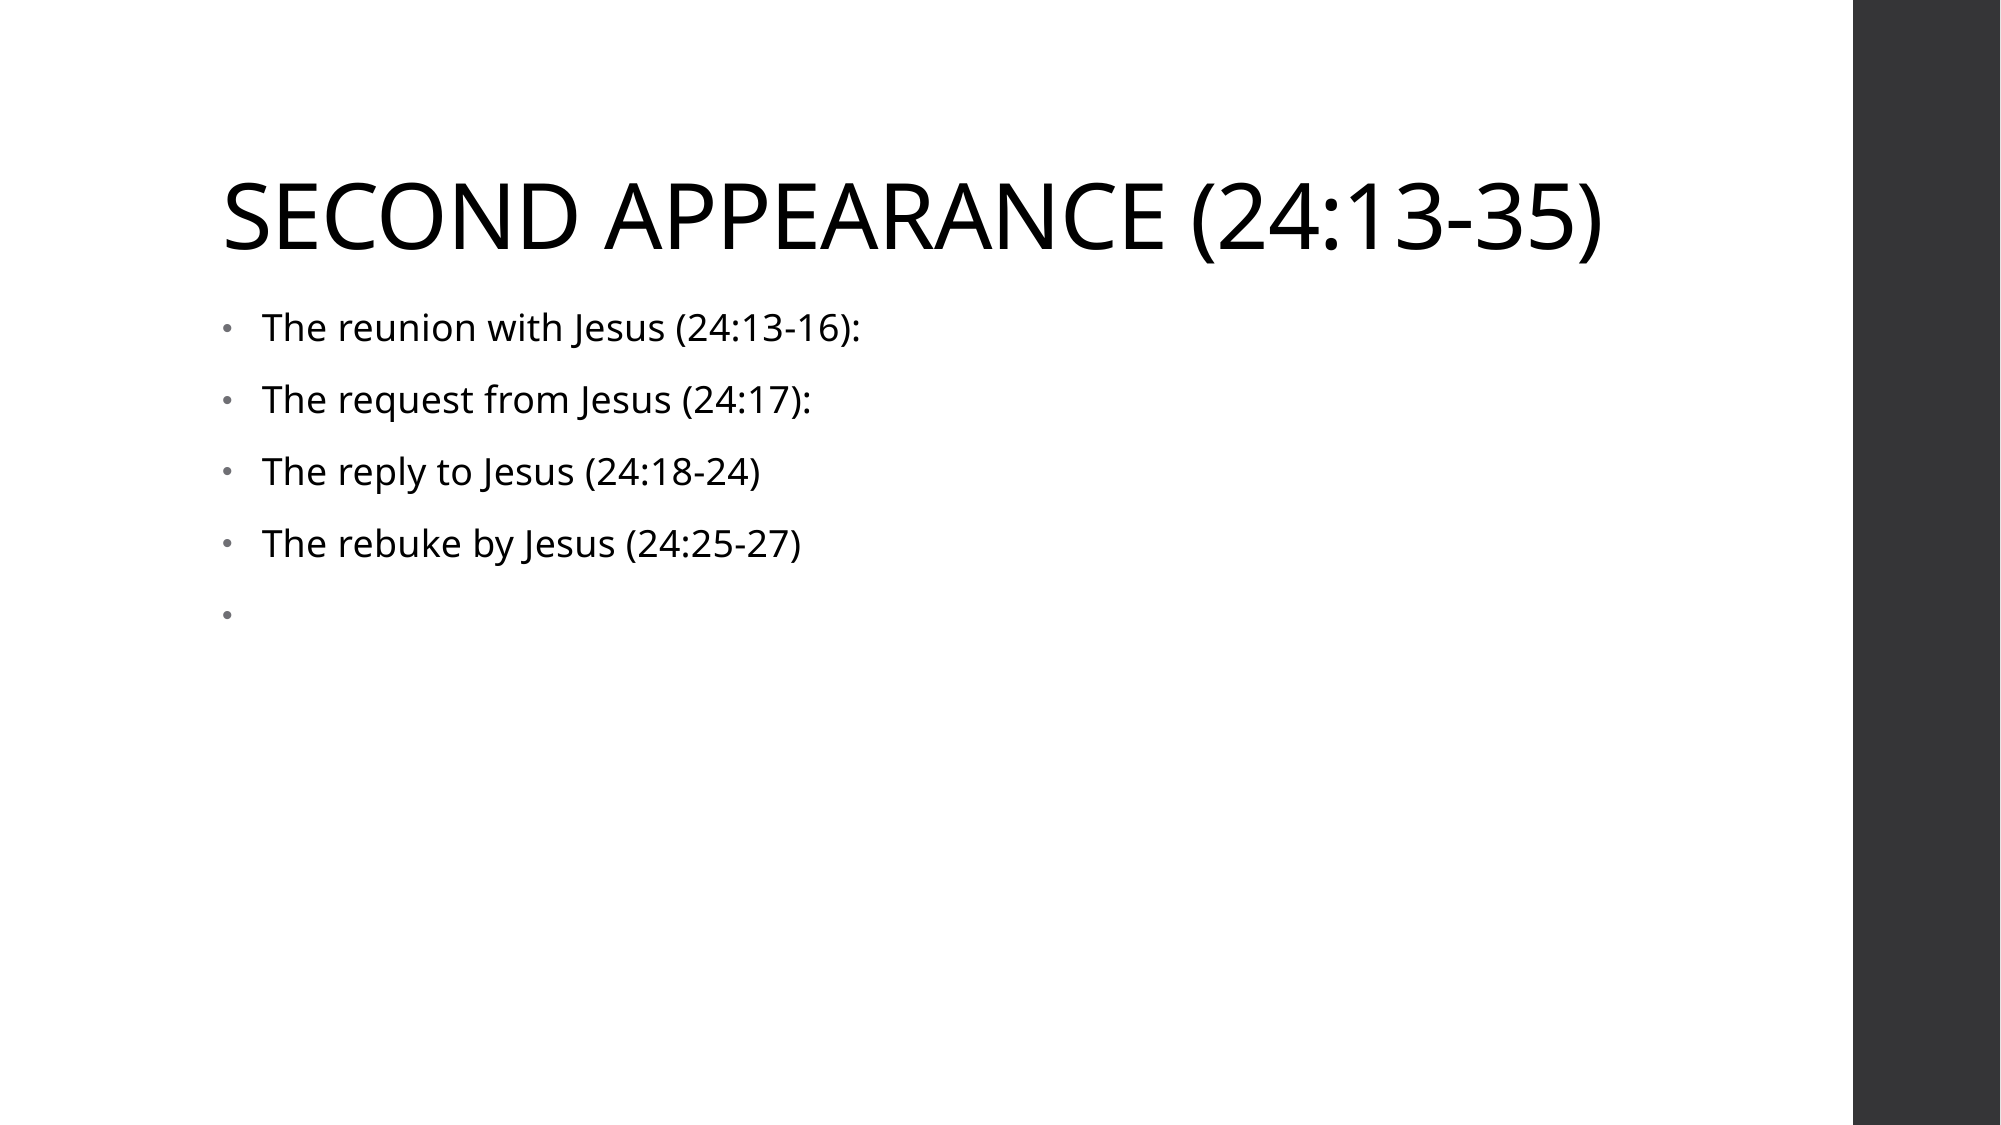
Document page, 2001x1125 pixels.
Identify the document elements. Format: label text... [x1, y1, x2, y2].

title SECOND APPEARANCE (24:13-35) [206, 60, 1797, 278]
list The reunion with Jesus (24:13-16): The request from Jesus (24:17): The reply to Jesus (24:18-24) The rebuke by Jesus (24:25-27) [206, 299, 1617, 1014]
